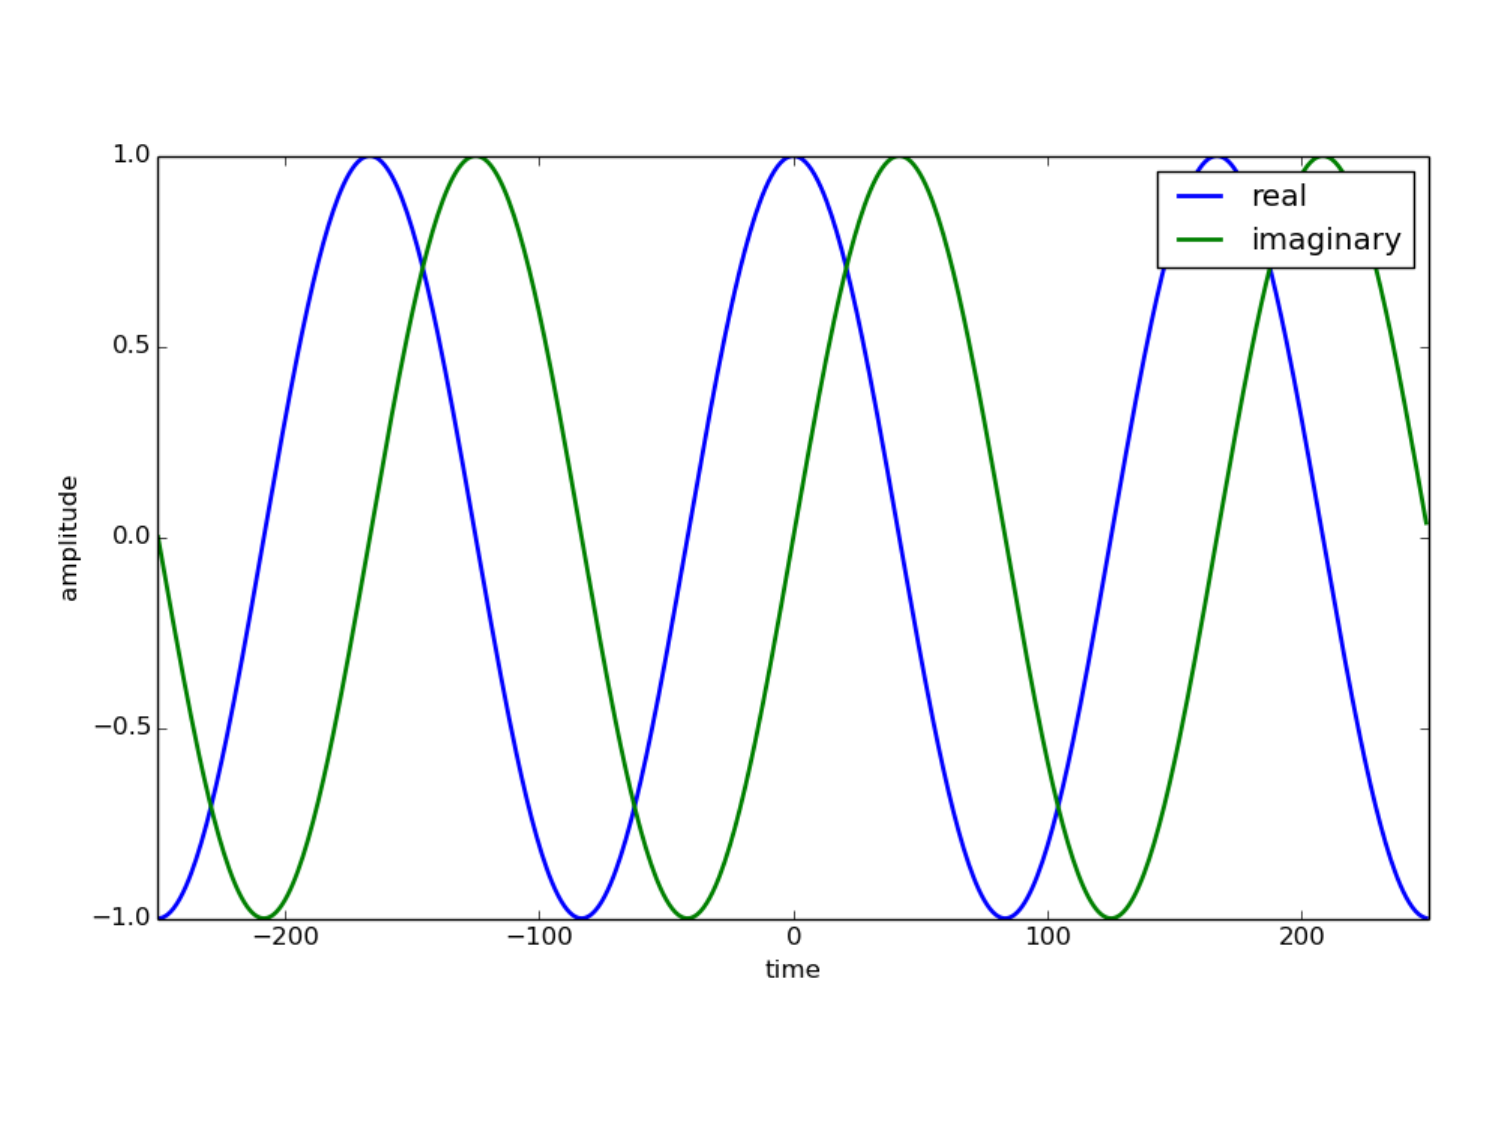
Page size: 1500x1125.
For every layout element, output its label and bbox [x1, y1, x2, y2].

picture [30, 116, 1456, 1017]
